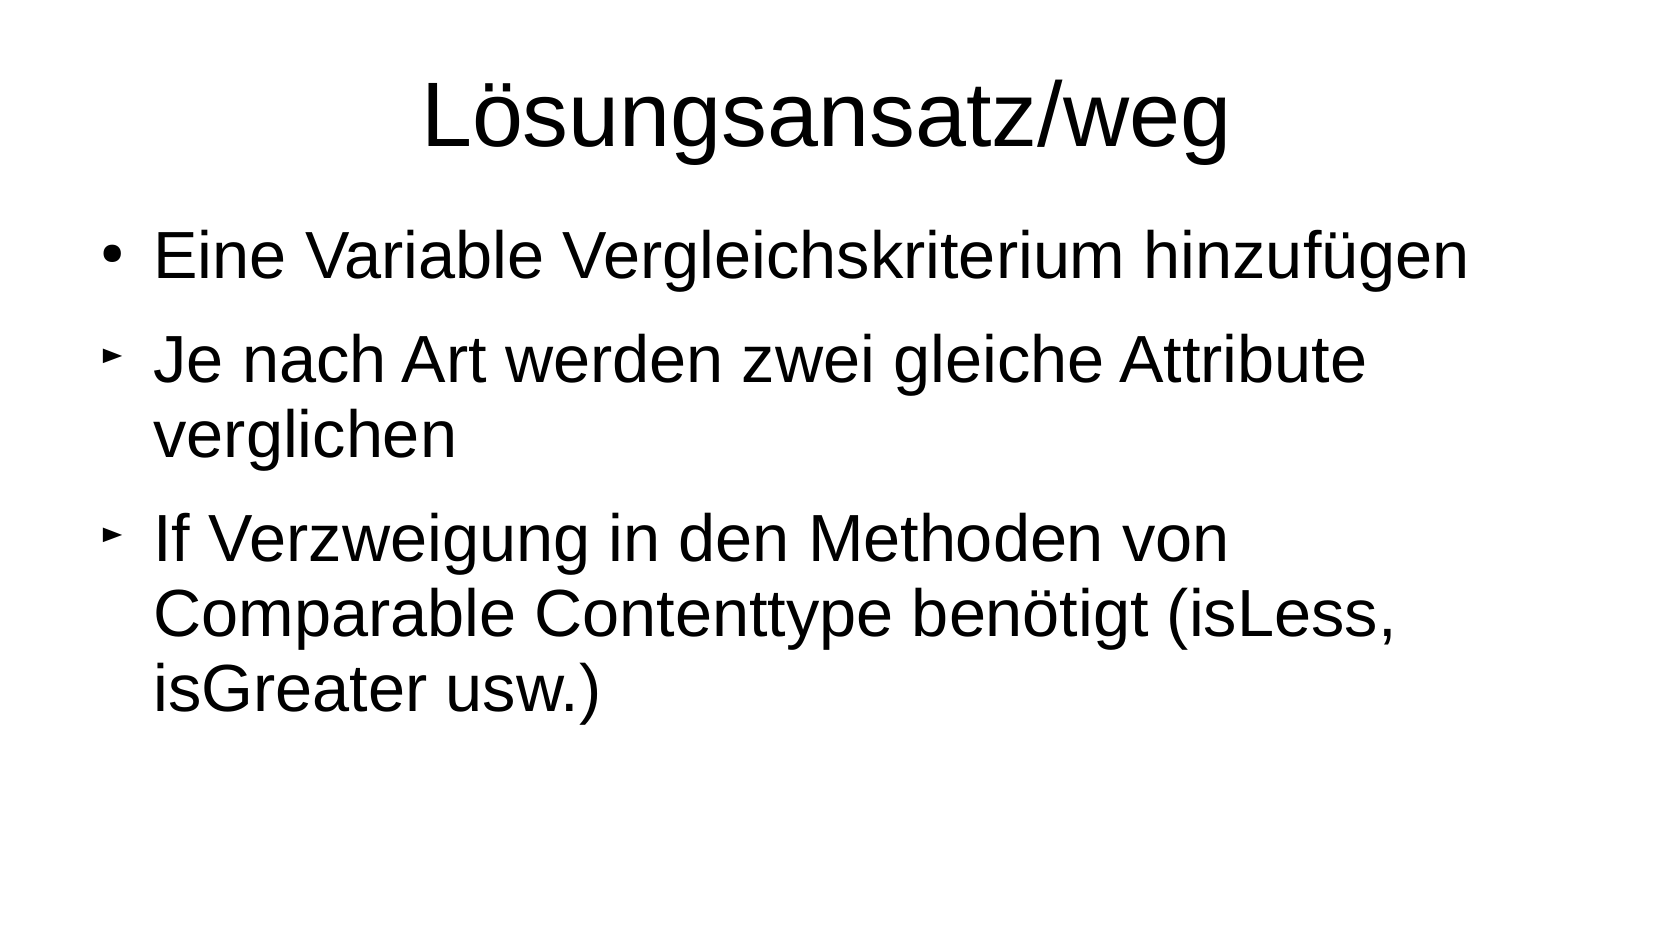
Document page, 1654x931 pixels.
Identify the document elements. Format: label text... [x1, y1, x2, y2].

title Lösungsansatz/weg [82, 37, 1571, 193]
list Eine Variable Vergleichskriterium hinzufügen Je nach Art werden zwei gleiche Attribute verglichen If Verzweigung in den Methoden von Comparable Contenttype benötigt (isLess, isGreater usw.) [82, 217, 1571, 758]
